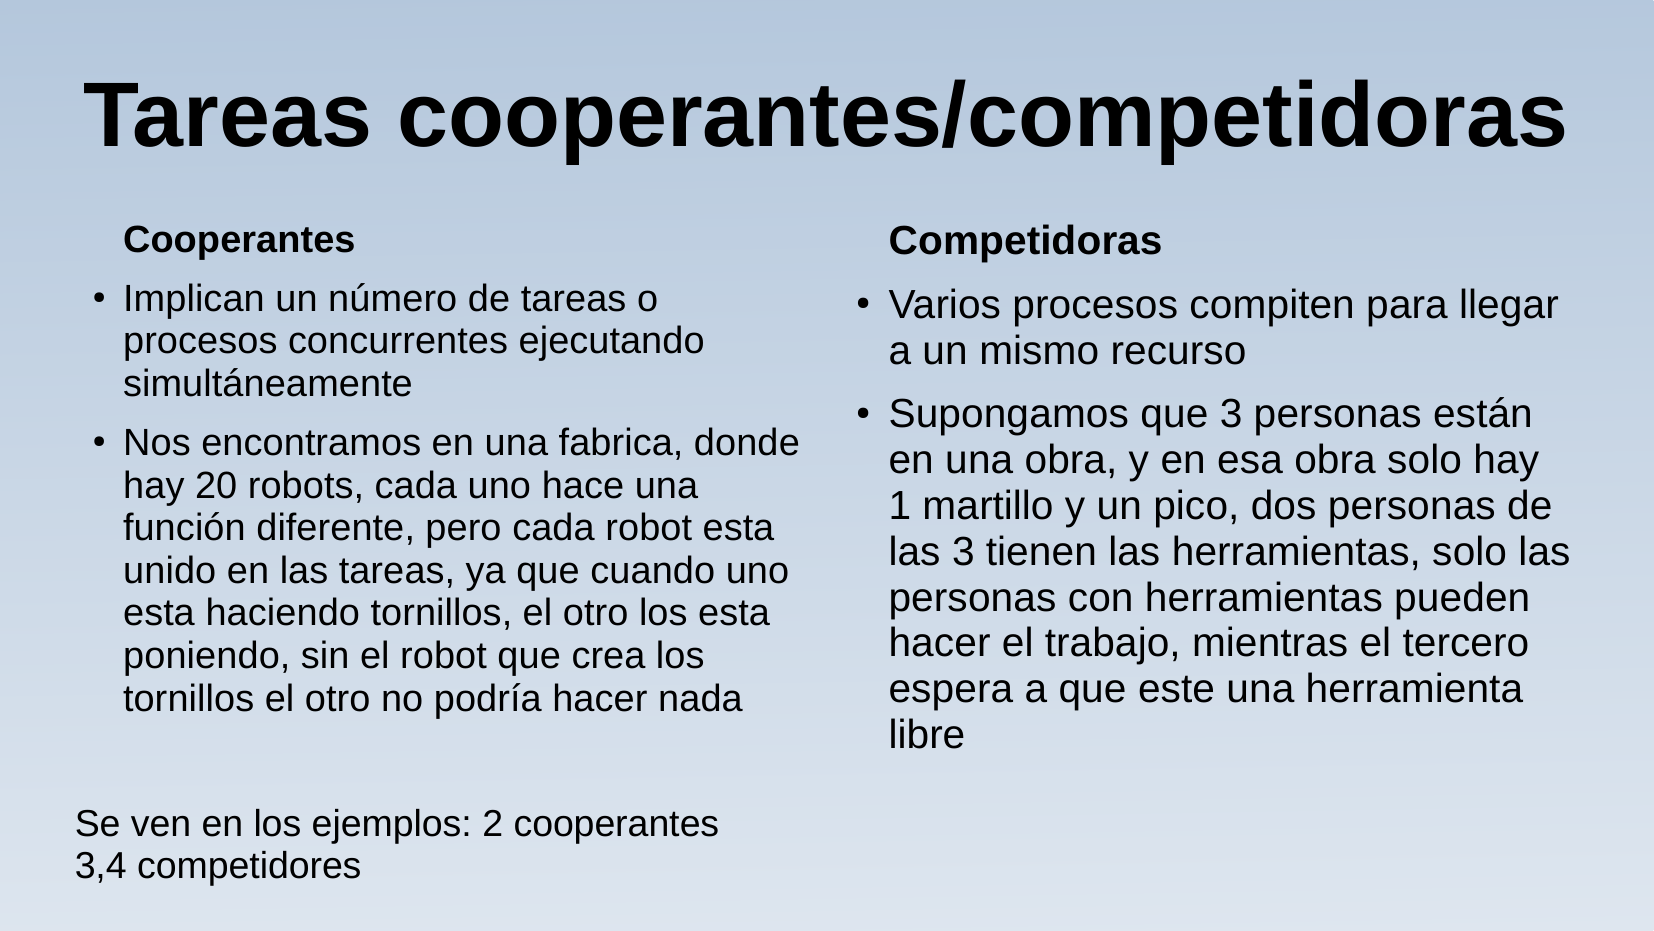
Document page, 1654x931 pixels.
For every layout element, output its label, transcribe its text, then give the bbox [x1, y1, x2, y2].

text_box Se ven en los ejemplos: 2 cooperantes 3,4 competidores [60, 795, 781, 931]
title Tareas cooperantes/competidoras [82, 37, 1571, 193]
list Cooperantes Implican un número de tareas o procesos concurrentes ejecutando simultáneamente Nos encontramos en una fabrica, donde hay 20 robots, cada uno hace una función diferente, pero cada robot esta unido en las tareas, ya que cuando uno esta haciendo tornillos, el otro los esta poniendo, sin el robot que crea los tornillos el otro no podría hacer nada [82, 217, 809, 758]
list Competidoras Varios procesos compiten para llegar a un mismo recurso Supongamos que 3 personas están en una obra, y en esa obra solo hay 1 martillo y un pico, dos personas de las 3 tienen las herramientas, solo las personas con herramientas pueden hacer el trabajo, mientras el tercero espera a que este una herramienta libre [845, 217, 1572, 758]
